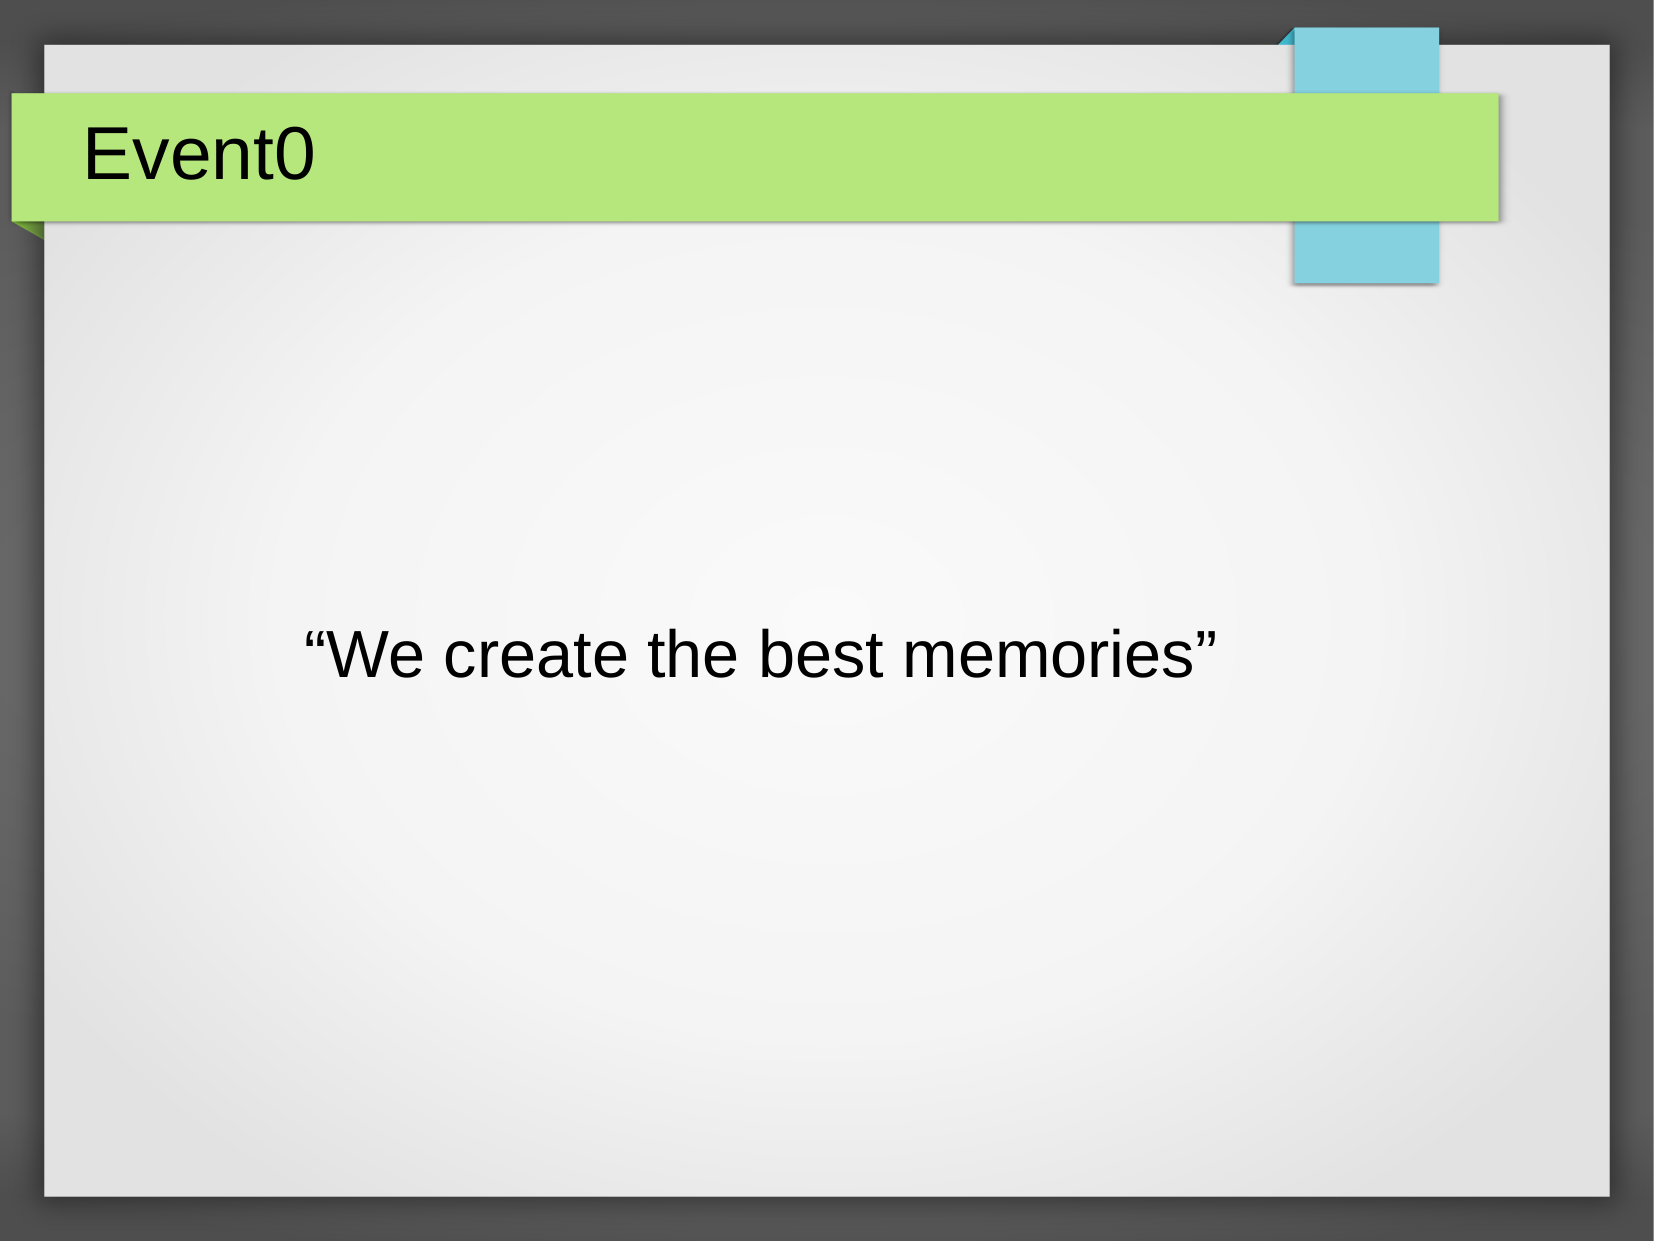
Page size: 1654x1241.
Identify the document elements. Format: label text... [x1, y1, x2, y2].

subtitle “We create the best memories” [97, 540, 1426, 770]
picture [0, 0, 1654, 1241]
title Event0 [82, 94, 1264, 213]
